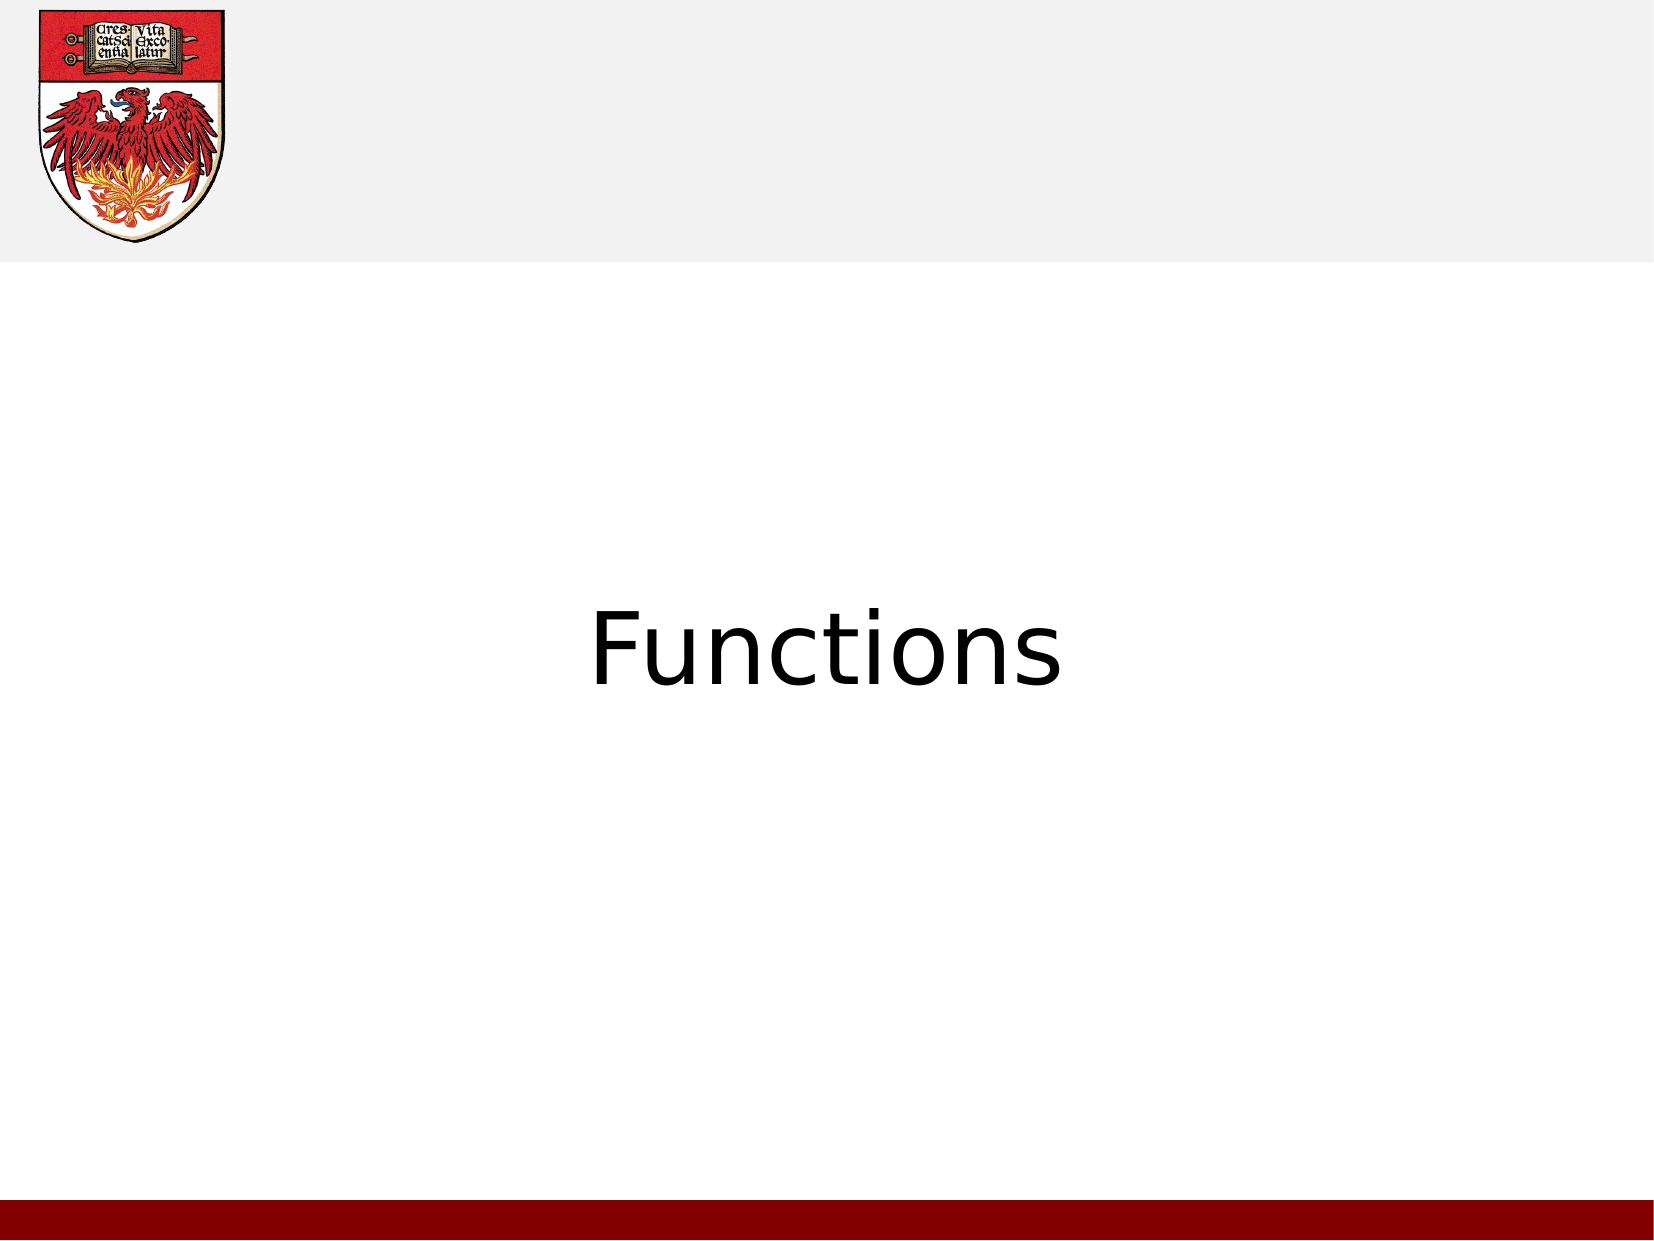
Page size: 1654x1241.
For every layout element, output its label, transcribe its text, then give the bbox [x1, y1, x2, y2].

picture [37, 9, 226, 244]
subtitle Functions [82, 290, 1571, 1010]
